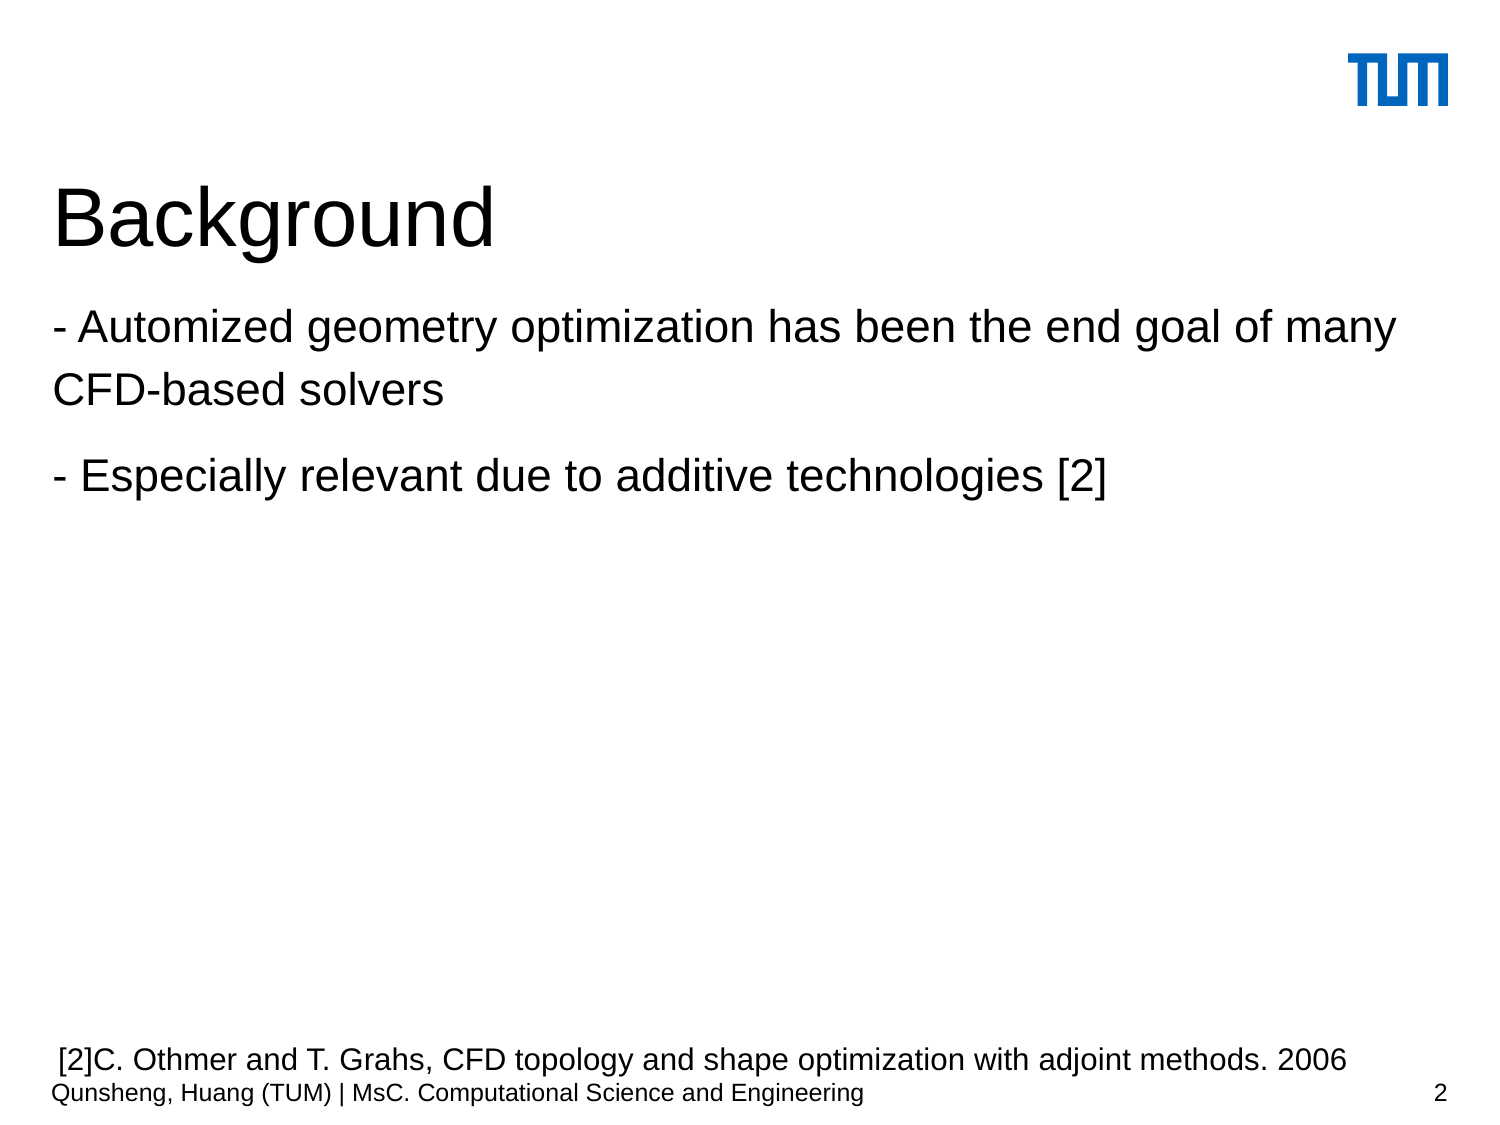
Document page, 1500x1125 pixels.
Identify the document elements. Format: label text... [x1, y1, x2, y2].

text_box [2]C. Othmer and T. Grahs, CFD topology and shape optimization with adjoint methods. 2006 [43, 1034, 1365, 1079]
slide_number <number> [1111, 1061, 1448, 1122]
title Background [52, 163, 1449, 231]
list - Automized geometry optimization has been the end goal of many CFD-based solvers - Especially relevant due to additive technologies [2] [52, 289, 1449, 1060]
